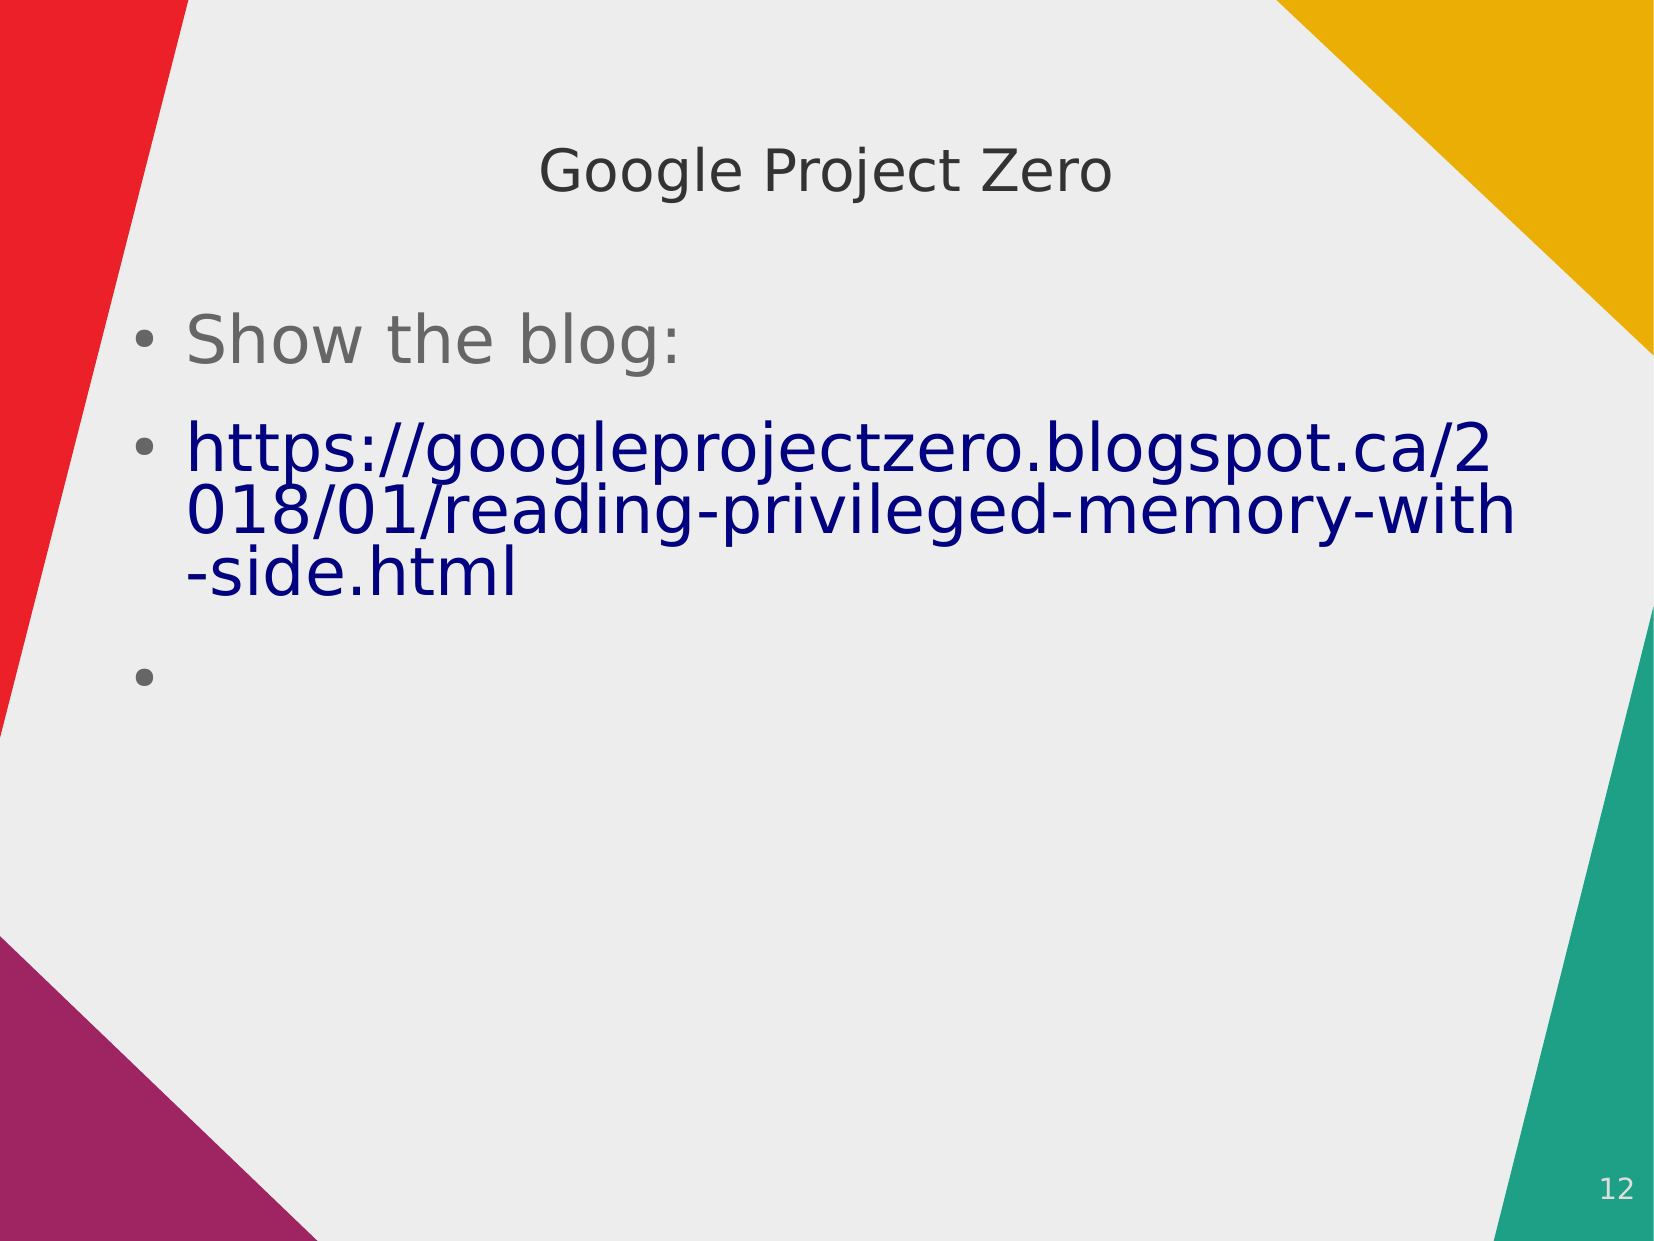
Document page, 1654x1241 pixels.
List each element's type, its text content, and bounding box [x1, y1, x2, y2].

title Google Project Zero [114, 73, 1539, 271]
list Show the blog: https://googleprojectzero.blogspot.ca/2018/01/reading-privileged-memory-with-side.html [114, 302, 1539, 1033]
